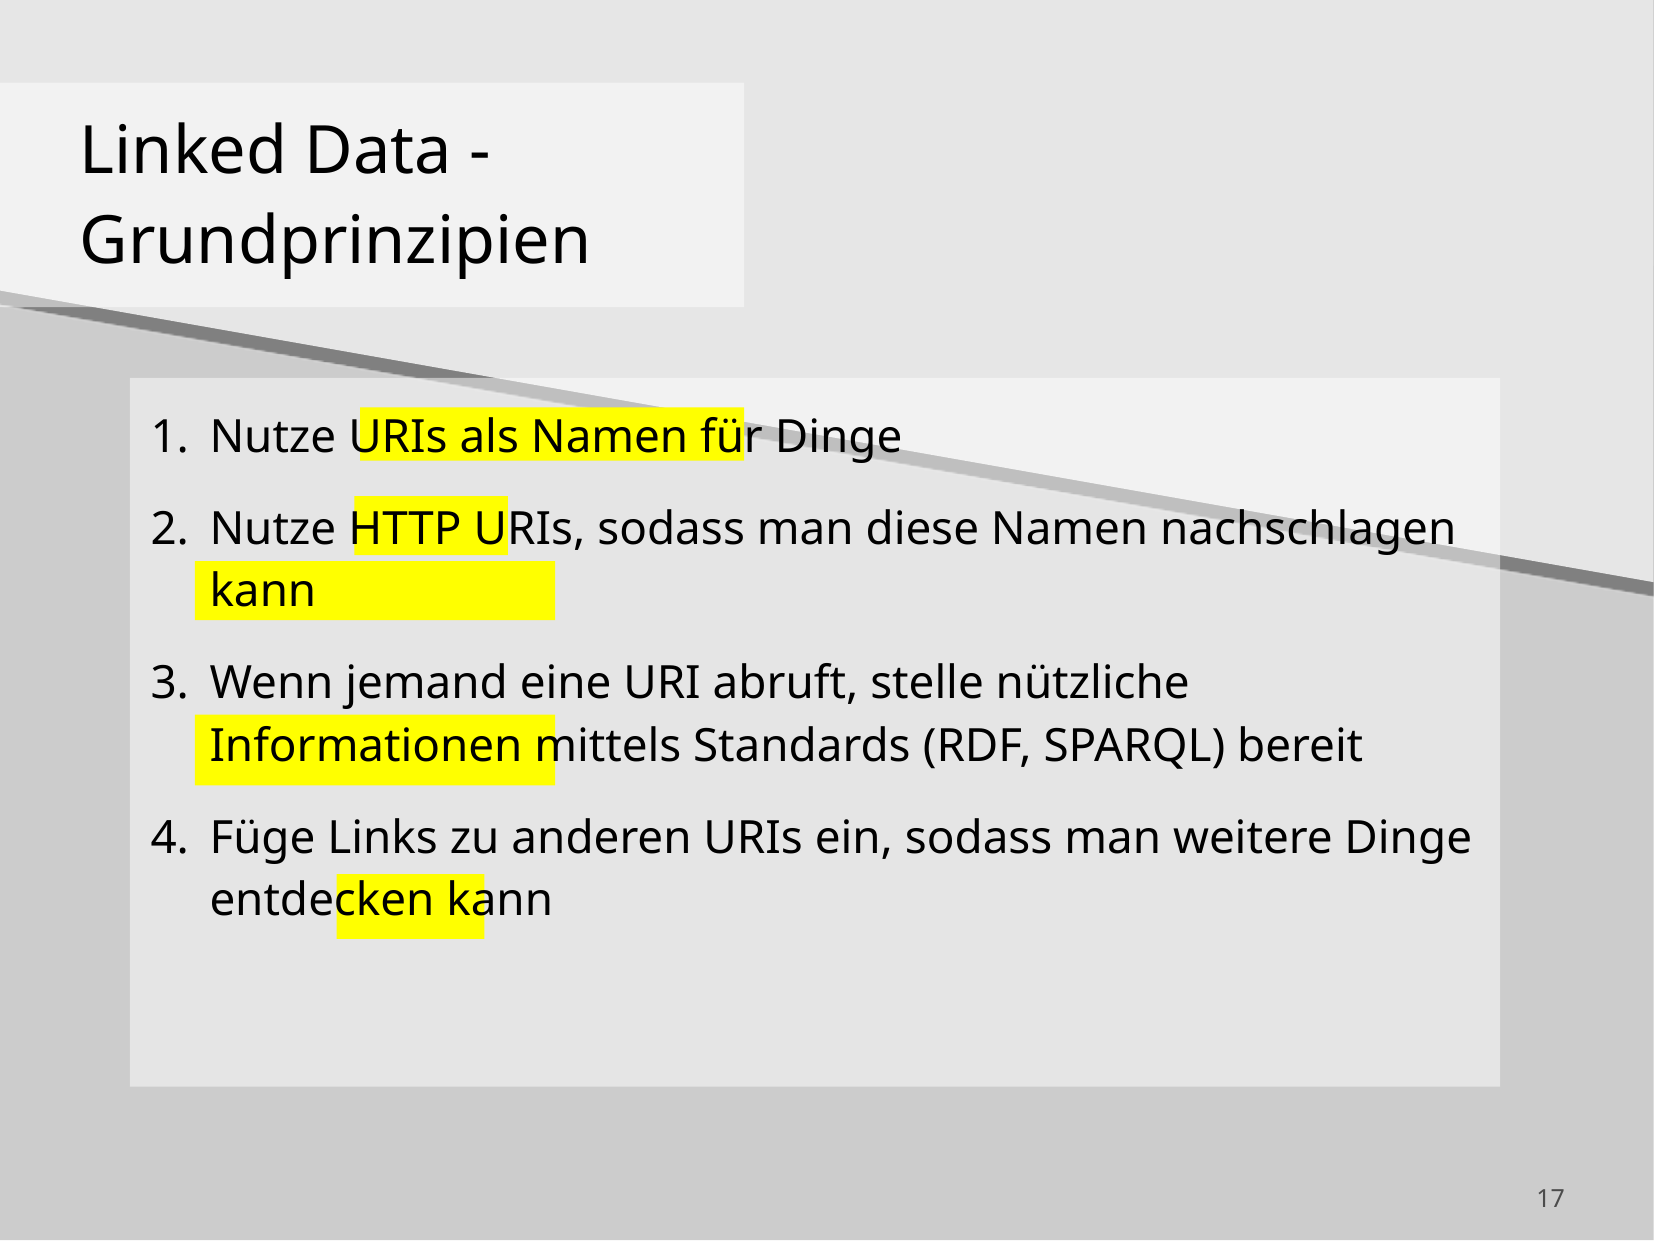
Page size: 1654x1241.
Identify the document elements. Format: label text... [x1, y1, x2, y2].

text_box [0, 82, 745, 308]
text_box Linked Data - Grundprinzipien [64, 94, 762, 296]
text_box Nutze URIs als Namen für Dinge Nutze HTTP URIs, sodass man diese Namen nachschlagen kann Wenn jemand eine URI abruft, stelle nützliche Informationen mittels Standards (RDF, SPARQL) bereit Füge Links zu anderen URIs ein, sodass man weitere Dinge entdecken kann [135, 395, 1524, 1010]
text_box [129, 377, 1501, 1087]
